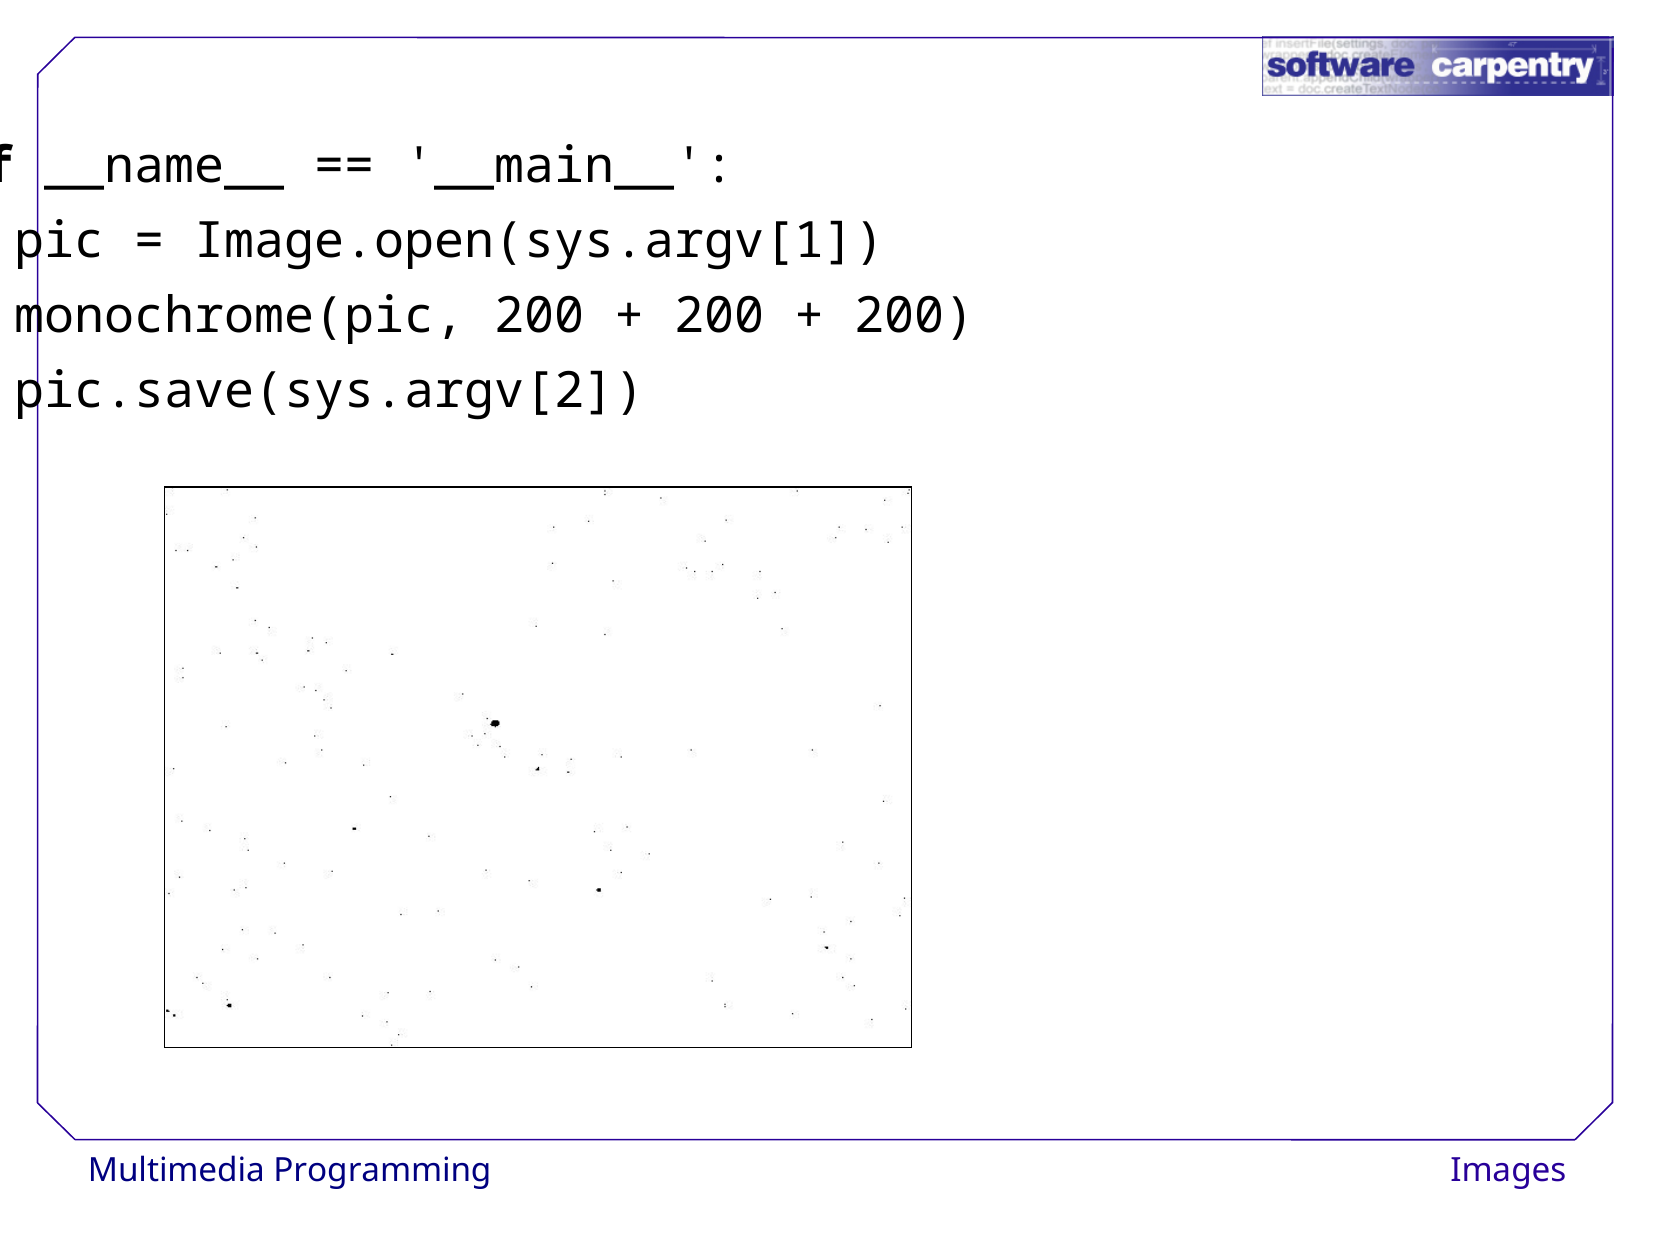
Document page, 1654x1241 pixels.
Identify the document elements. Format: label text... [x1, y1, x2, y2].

picture [165, 487, 911, 1047]
picture [1262, 36, 1614, 96]
text_box if __name__ == '__main__': pic = Image.open(sys.argv[1]) monochrome(pic, 200 + 200 + 200) pic.save(sys.argv[2]) [0, 109, 1140, 426]
